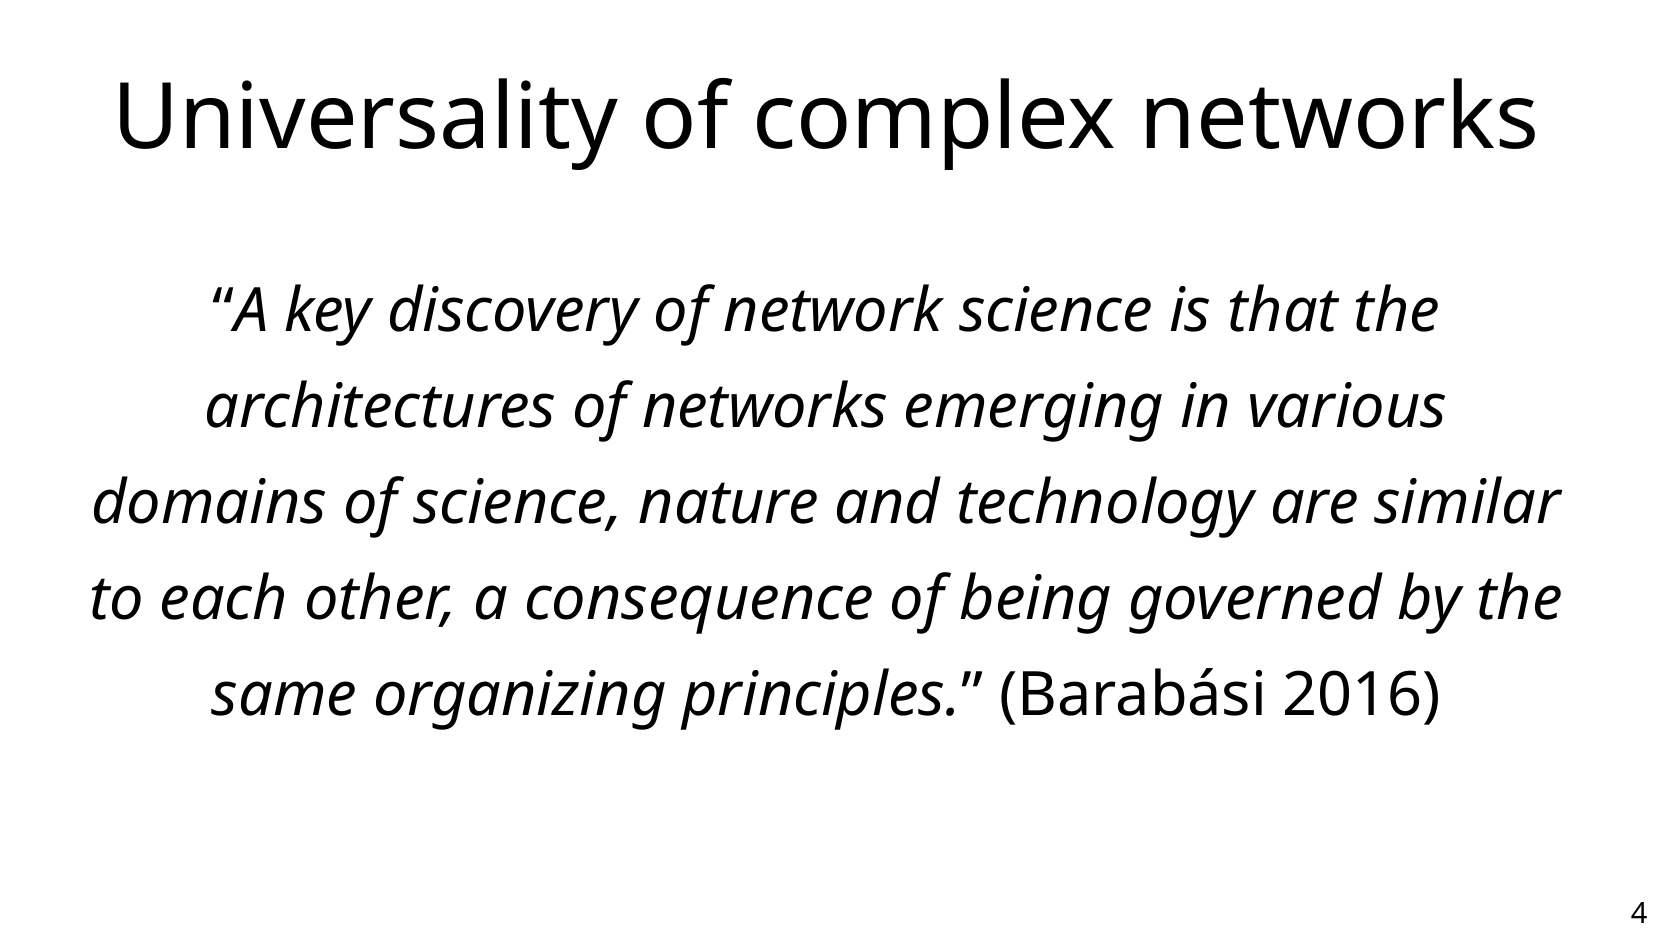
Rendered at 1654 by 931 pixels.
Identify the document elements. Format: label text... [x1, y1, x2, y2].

title Universality of complex networks [82, 1, 1571, 226]
list “A key discovery of network science is that the architectures of networks emerging in various domains of science, nature and technology are similar to each other, a consequence of being governed by the same organizing principles.” (Barabási 2016) [82, 253, 1571, 793]
